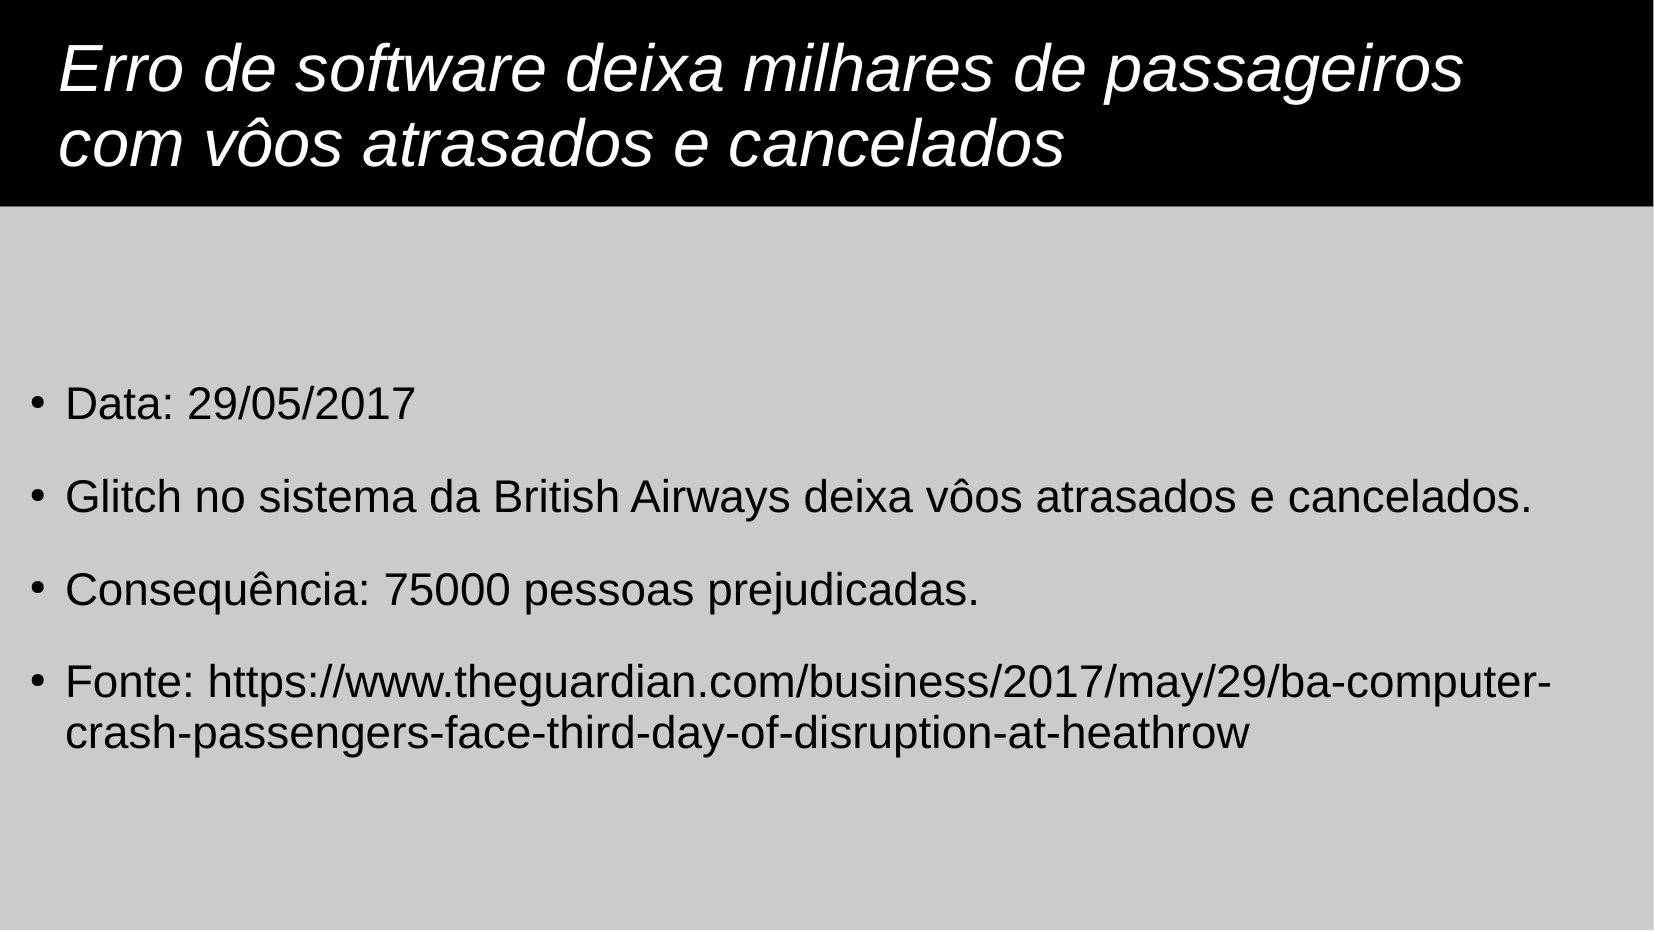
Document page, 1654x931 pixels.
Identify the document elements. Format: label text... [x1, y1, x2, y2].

subtitle Data: 29/05/2017 Glitch no sistema da British Airways deixa vôos atrasados e cancelados. Consequência: 75000 pessoas prejudicadas. Fonte: https://www.theguardian.com/business/2017/may/29/ba-computer-crash-passengers-face-third-day-of-disruption-at-heathrow [0, 206, 1654, 931]
text_box [0, 0, 1654, 206]
title Erro de software deixa milhares de passageiros com vôos atrasados e cancelados [29, 12, 1595, 199]
